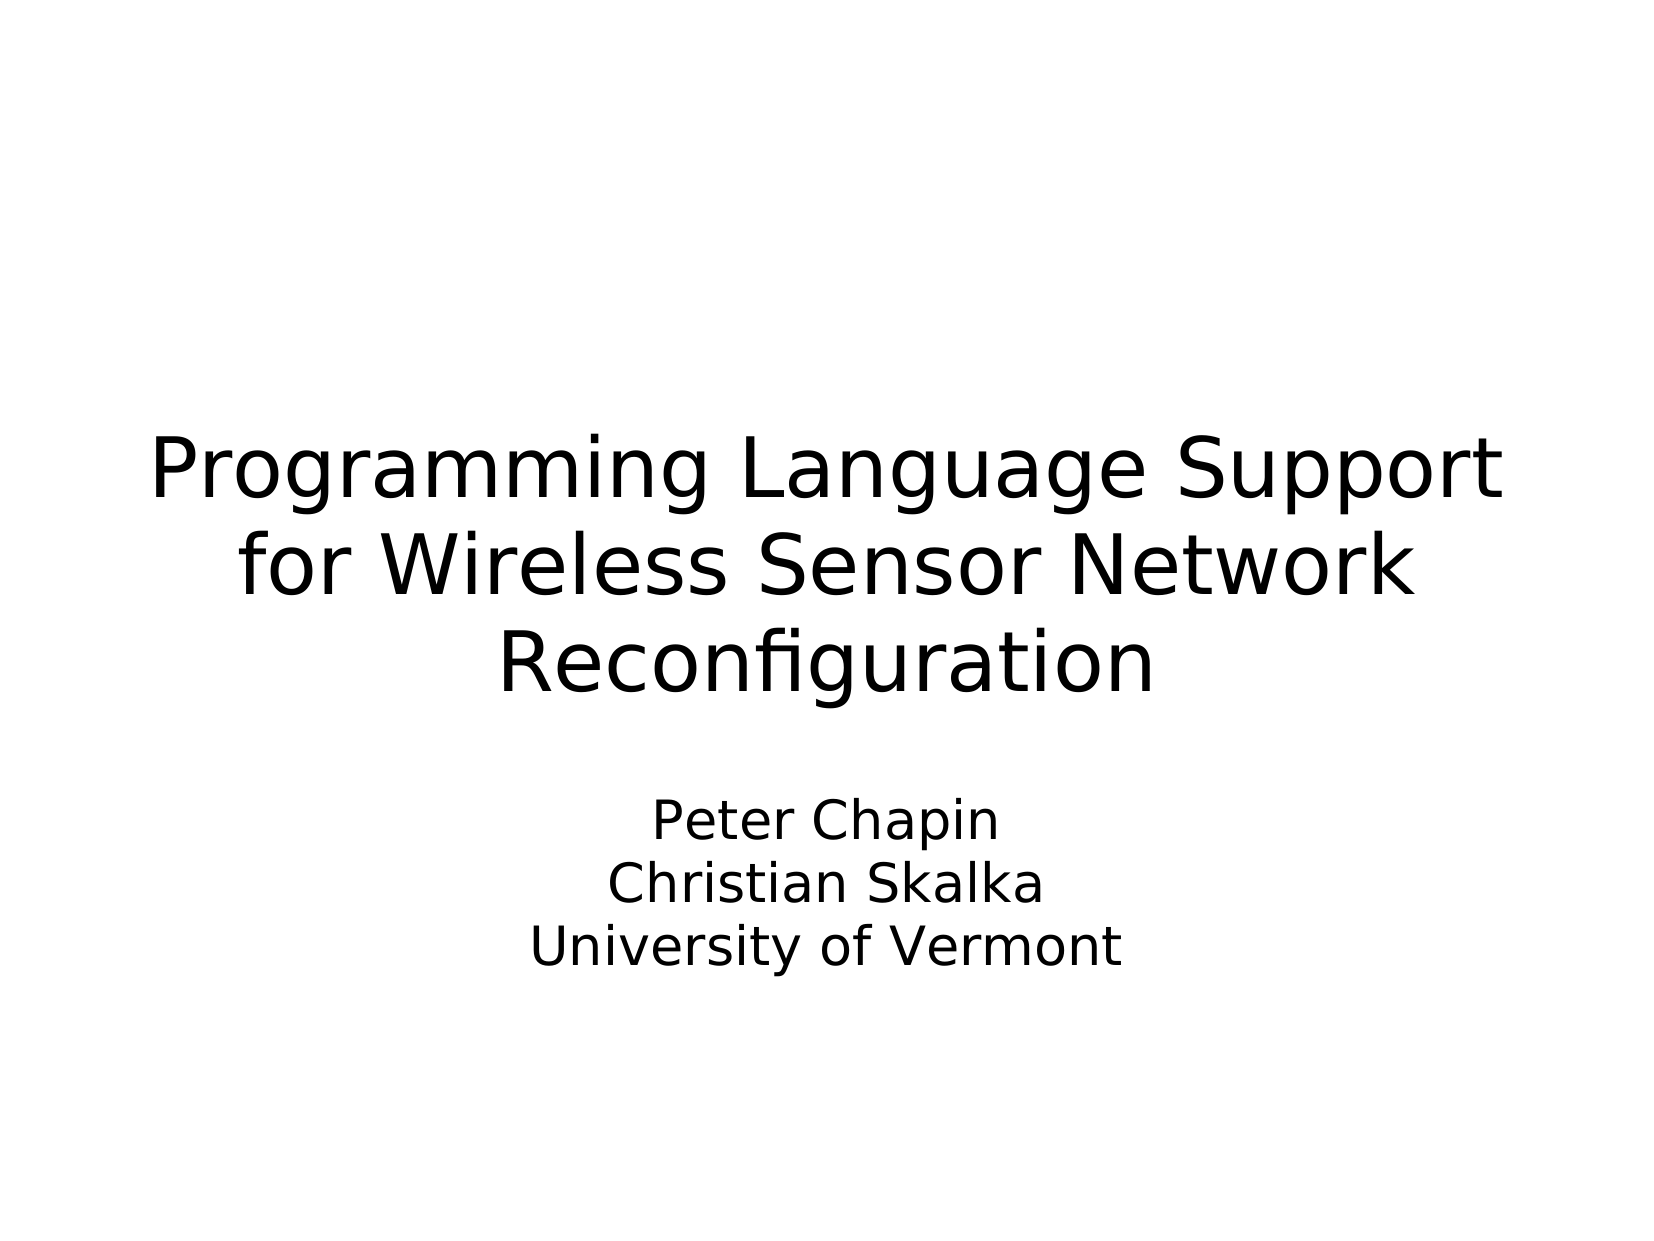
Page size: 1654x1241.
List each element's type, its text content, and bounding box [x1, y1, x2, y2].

subtitle Programming Language Support for Wireless Sensor Network Reconfiguration Peter Chapin Christian Skalka University of Vermont [82, 297, 1571, 1102]
